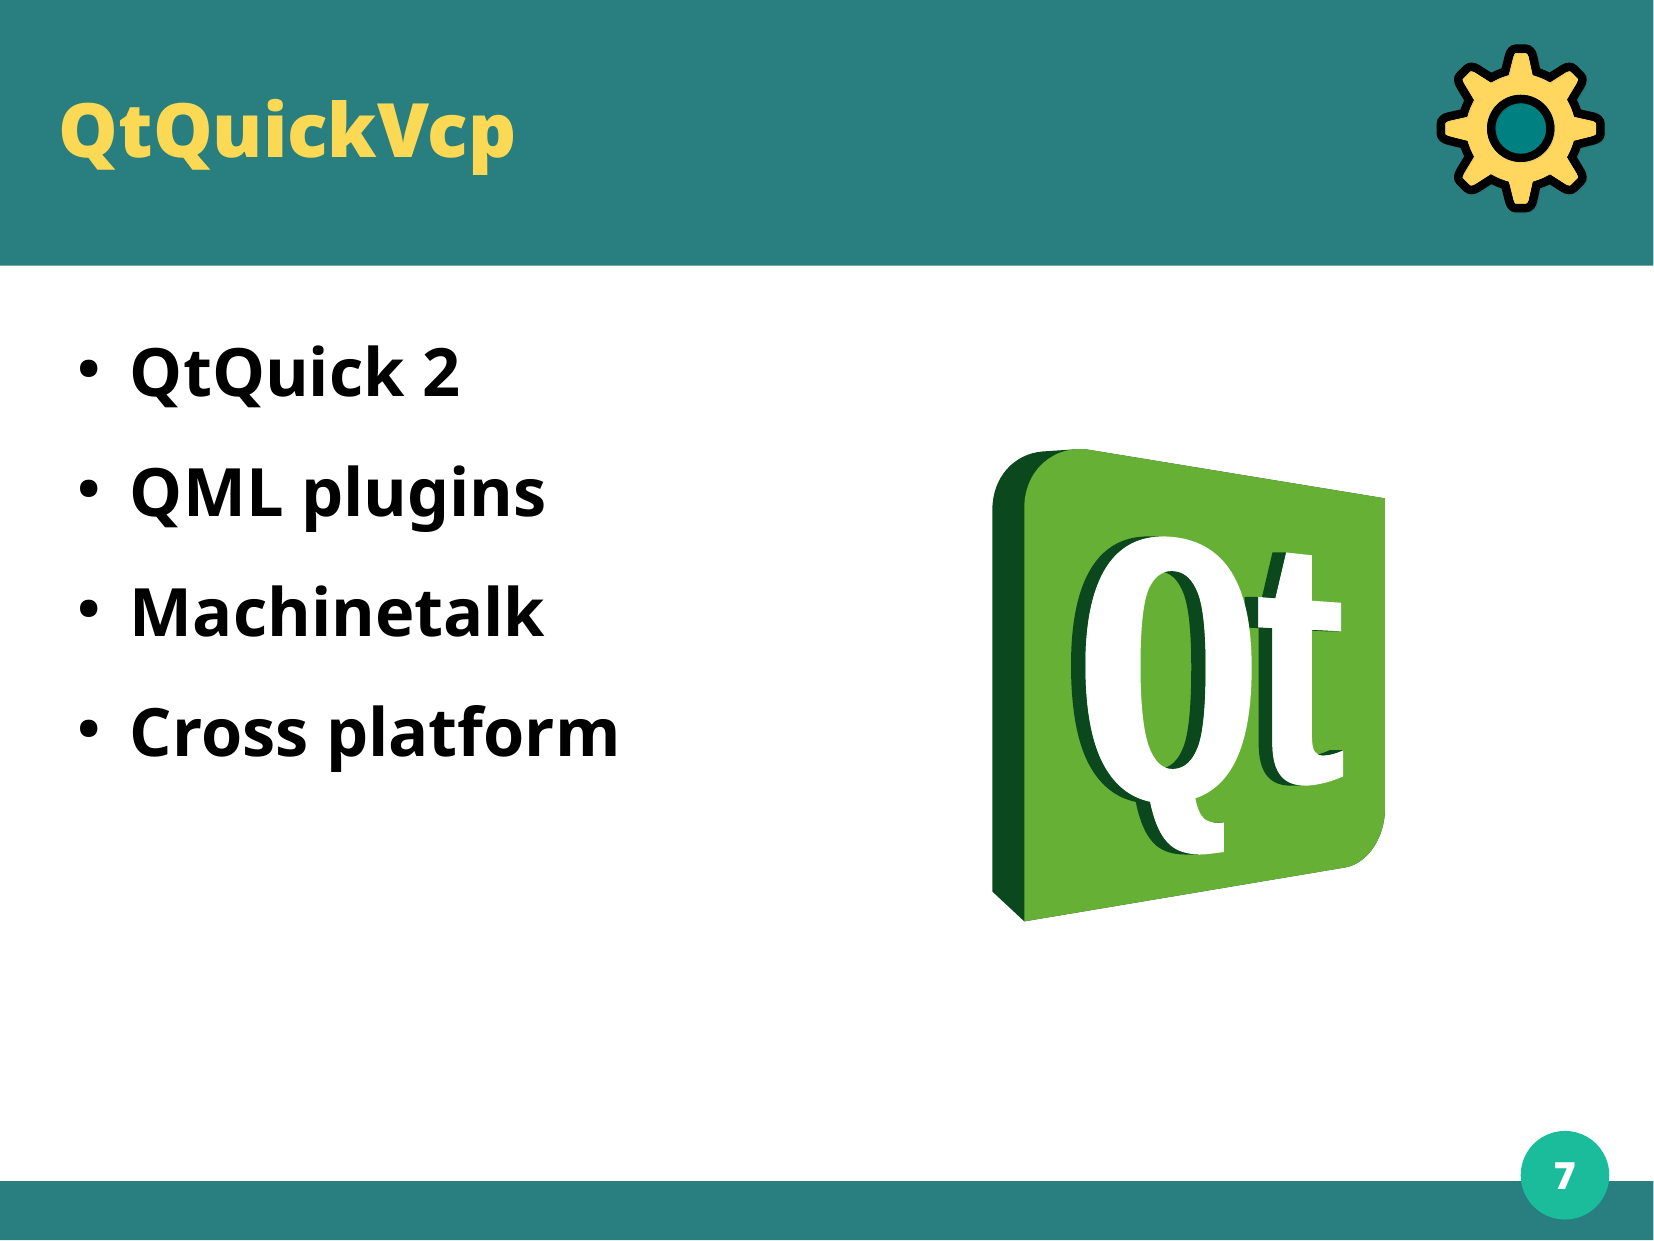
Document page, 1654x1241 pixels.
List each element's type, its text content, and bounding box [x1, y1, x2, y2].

picture [992, 448, 1386, 922]
title QtQuickVcp [59, 49, 1595, 207]
list QtQuick 2 QML plugins Machinetalk Cross platform [59, 324, 1595, 1152]
